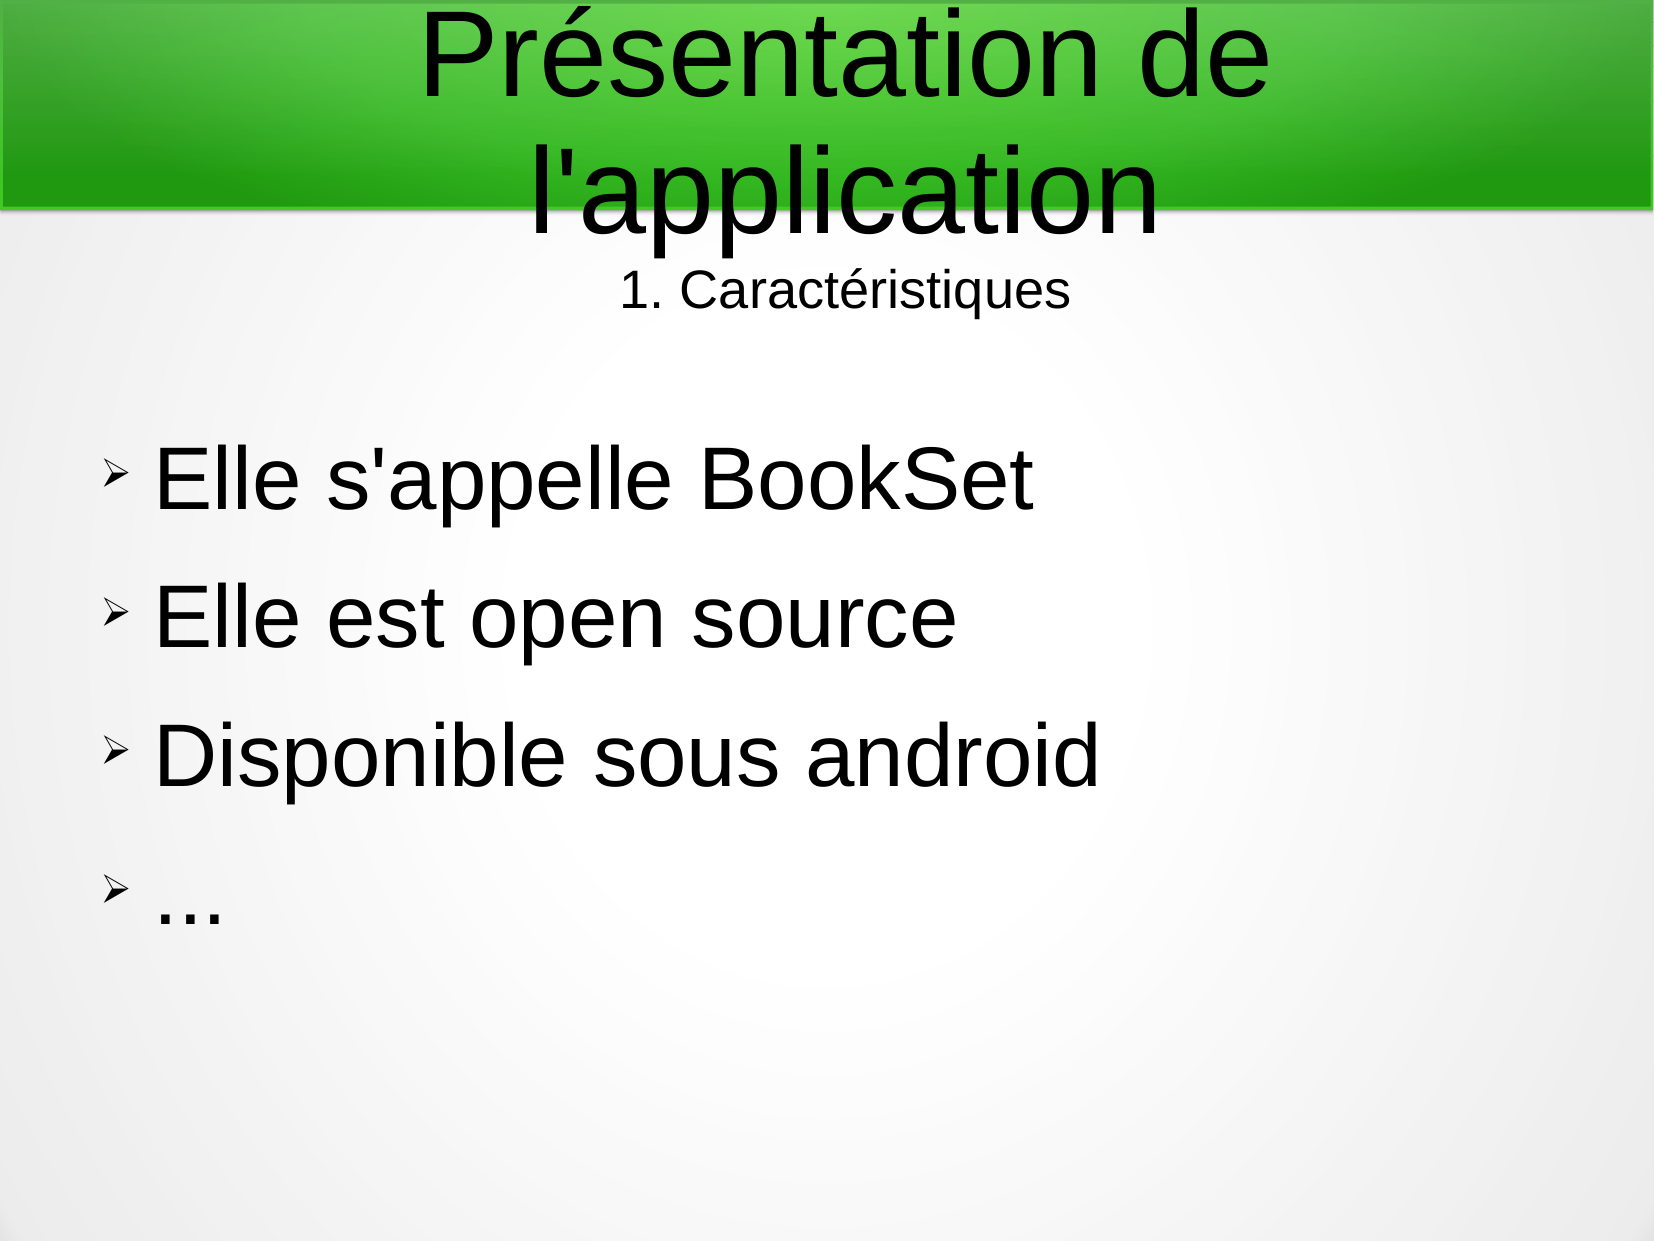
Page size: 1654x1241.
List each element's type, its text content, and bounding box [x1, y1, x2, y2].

list Elle s'appelle BookSet Elle est open source Disponible sous android ... [82, 290, 1571, 1010]
title Présentation de l'application 1. Caractéristiques [101, 0, 1591, 321]
